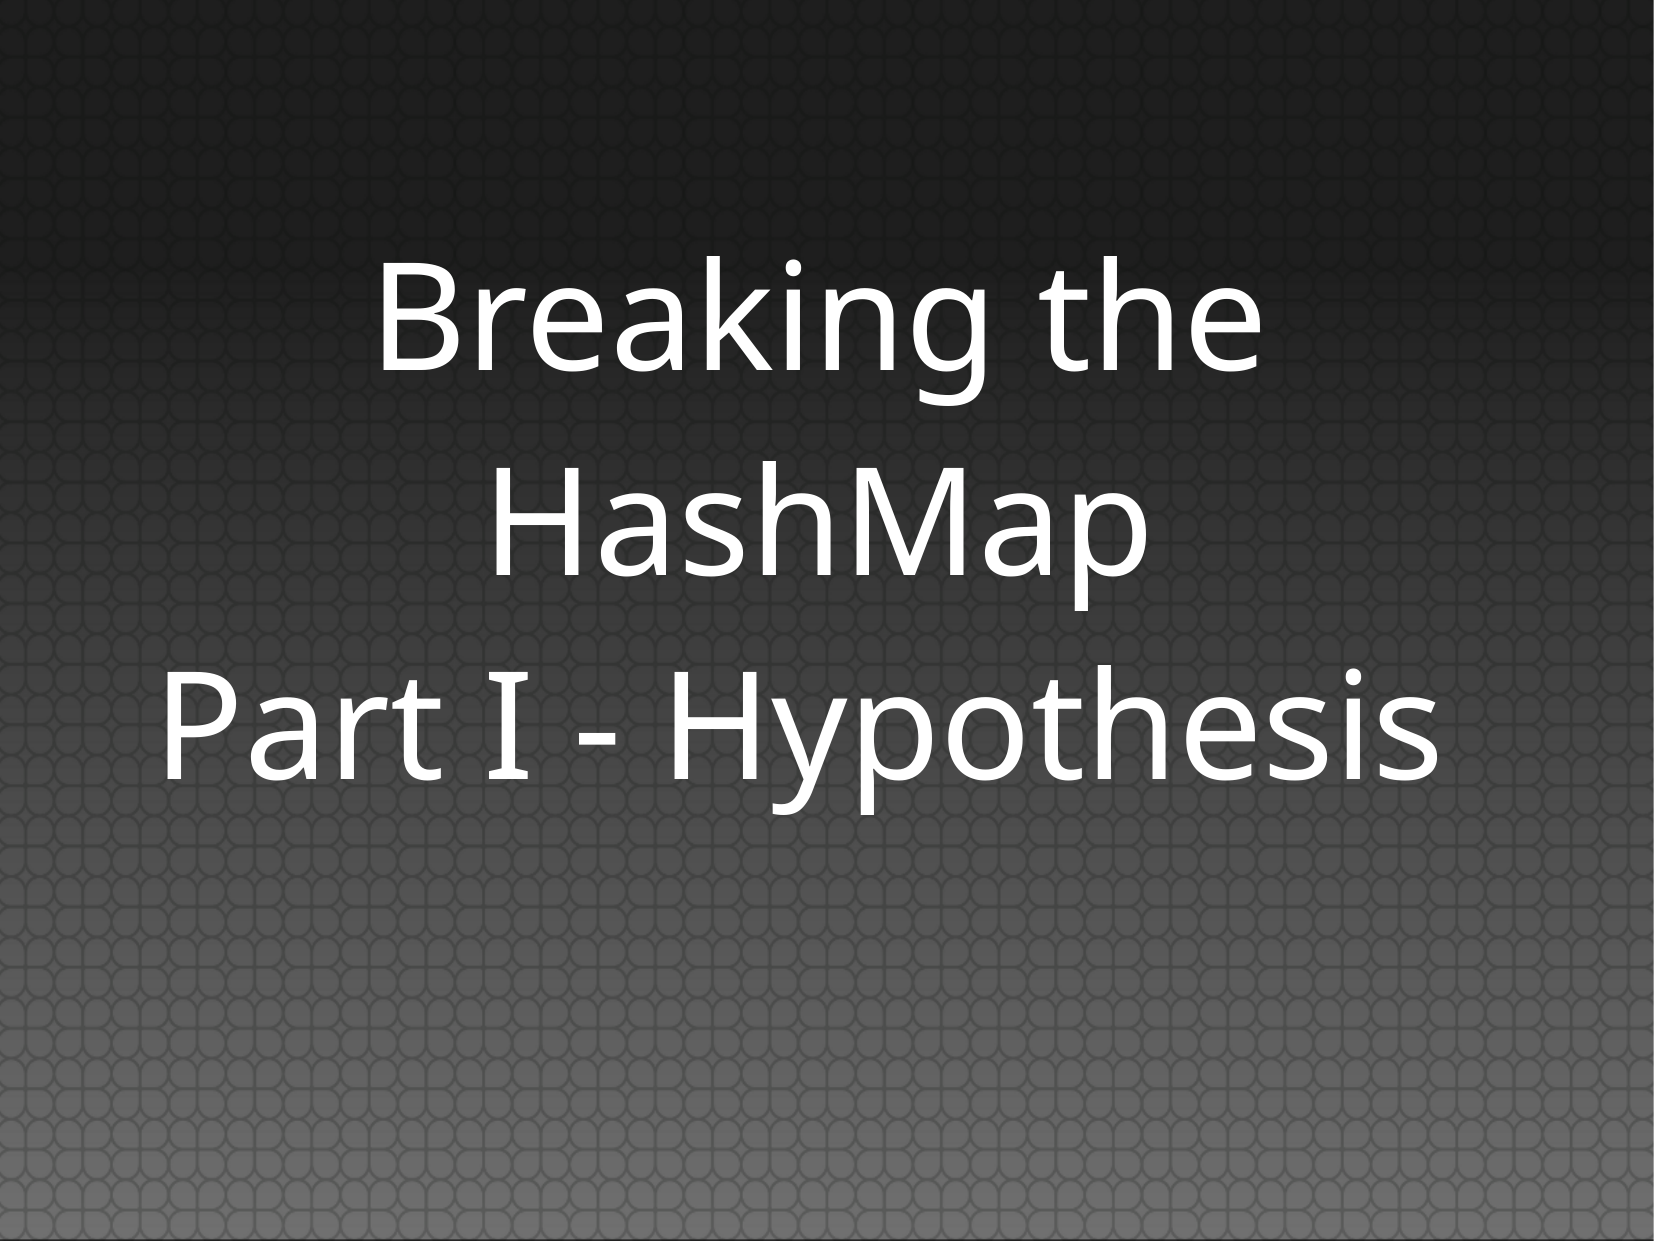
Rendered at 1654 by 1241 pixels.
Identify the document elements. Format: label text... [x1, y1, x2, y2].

picture [0, 0, 1654, 1241]
title Breaking the HashMap Part I - Hypothesis [75, 269, 1564, 968]
